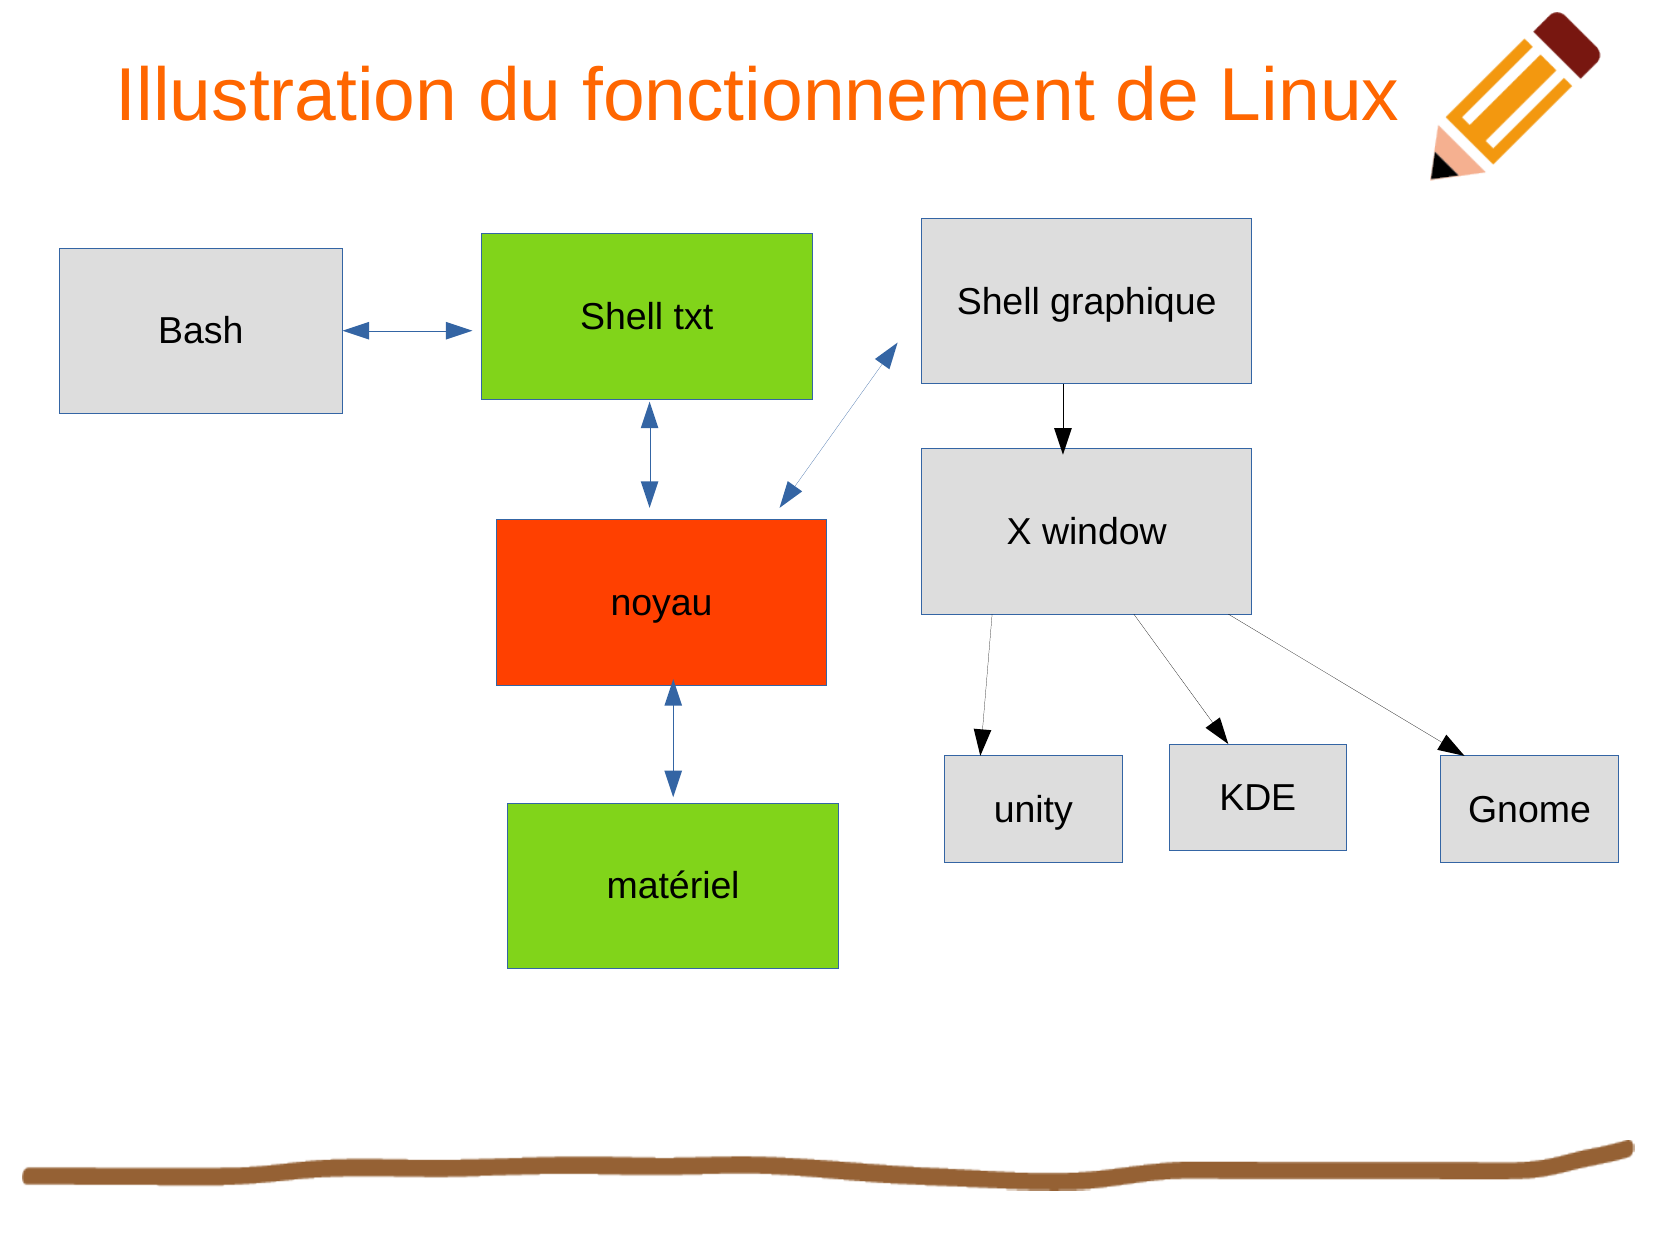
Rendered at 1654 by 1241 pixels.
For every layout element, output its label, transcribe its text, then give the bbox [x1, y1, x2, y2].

text_box Shell graphique [921, 218, 1252, 384]
text_box matériel [507, 803, 839, 969]
text_box Gnome [1440, 755, 1619, 863]
picture [1430, 12, 1601, 181]
title Illustration du fonctionnement de Linux [84, 33, 1432, 156]
text_box KDE [1169, 744, 1347, 851]
text_box noyau [496, 519, 827, 686]
text_box unity [944, 755, 1123, 863]
text_box X window [921, 448, 1252, 615]
text_box Shell txt [481, 233, 813, 400]
picture [22, 1140, 1635, 1191]
text_box Bash [59, 248, 343, 414]
